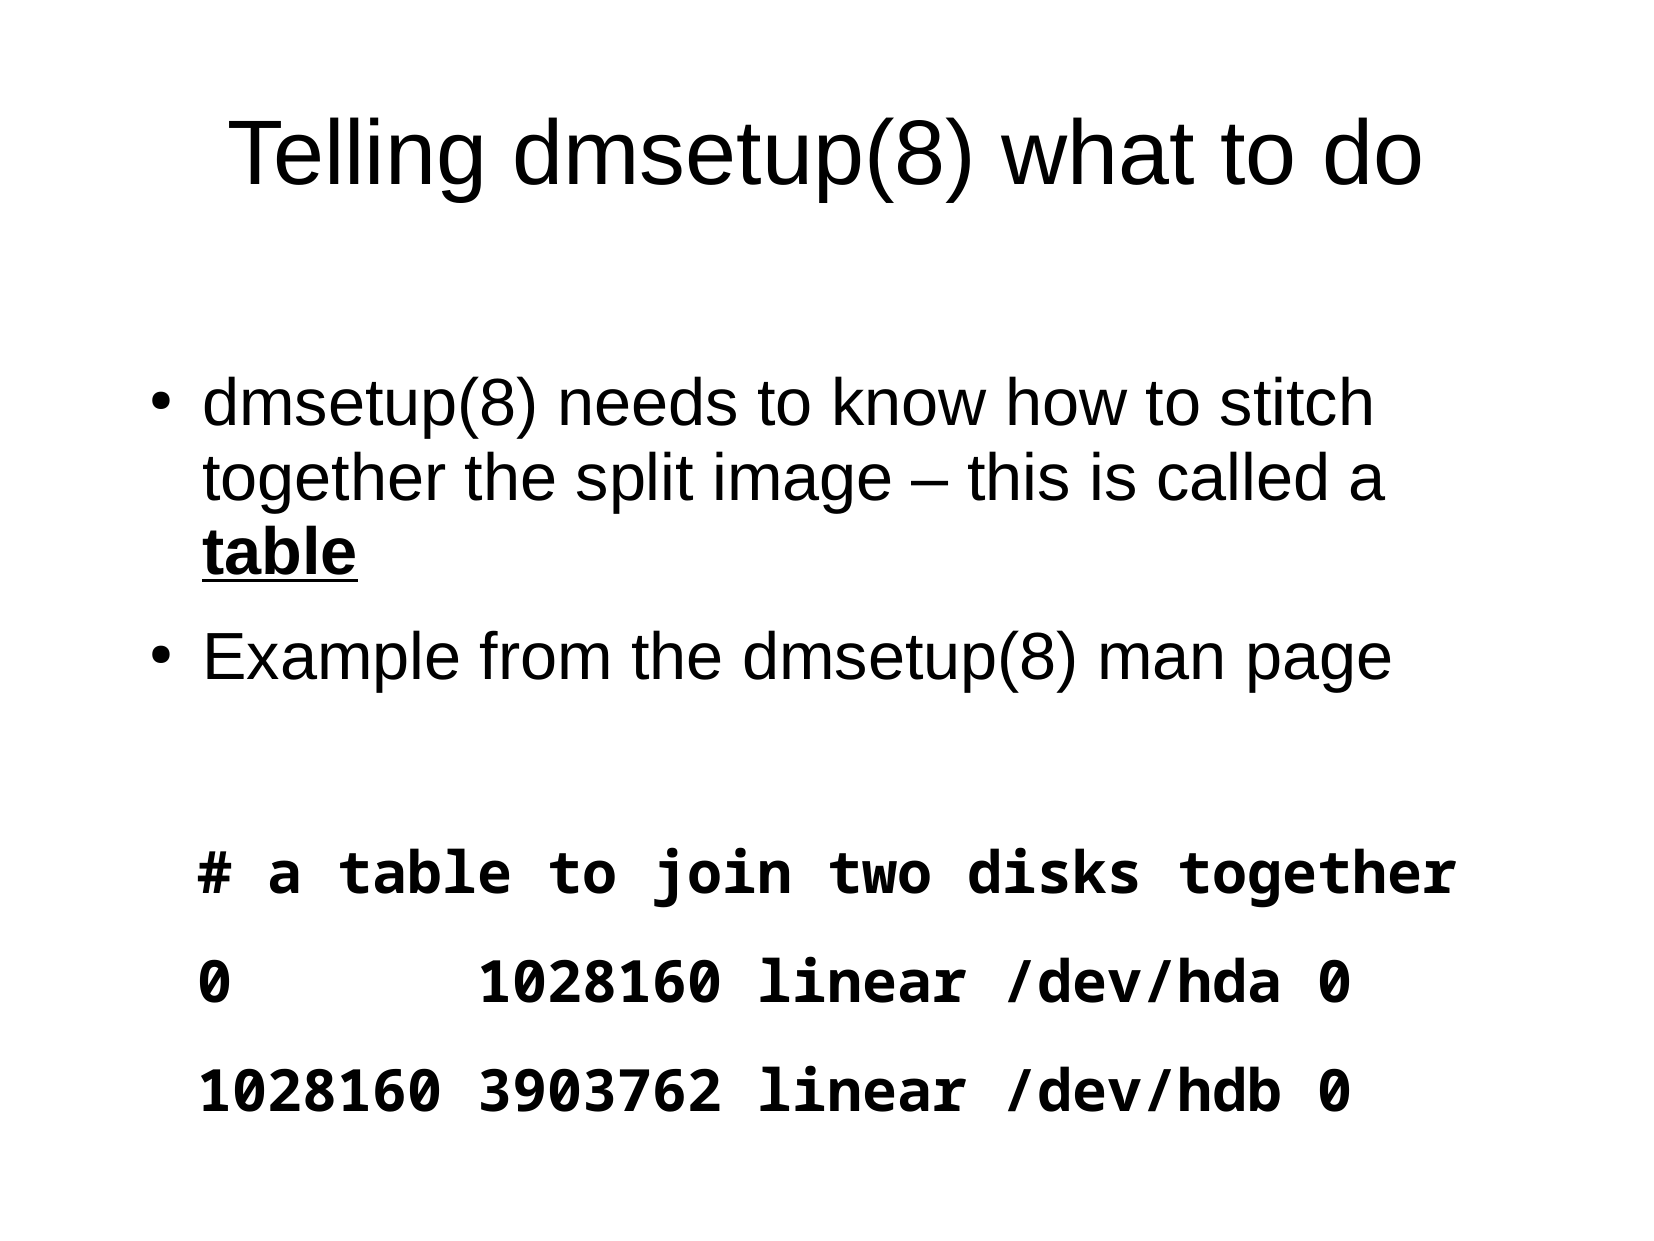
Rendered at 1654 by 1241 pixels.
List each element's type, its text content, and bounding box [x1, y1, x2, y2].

list dmsetup(8) needs to know how to stitch together the split image – this is called a table Example from the dmsetup(8) man page # a table to join two disks together 0 1028160 linear /dev/hda 0 1028160 3903762 linear /dev/hdb 0 [131, 364, 1523, 1184]
title Telling dmsetup(8) what to do [82, 56, 1571, 250]
